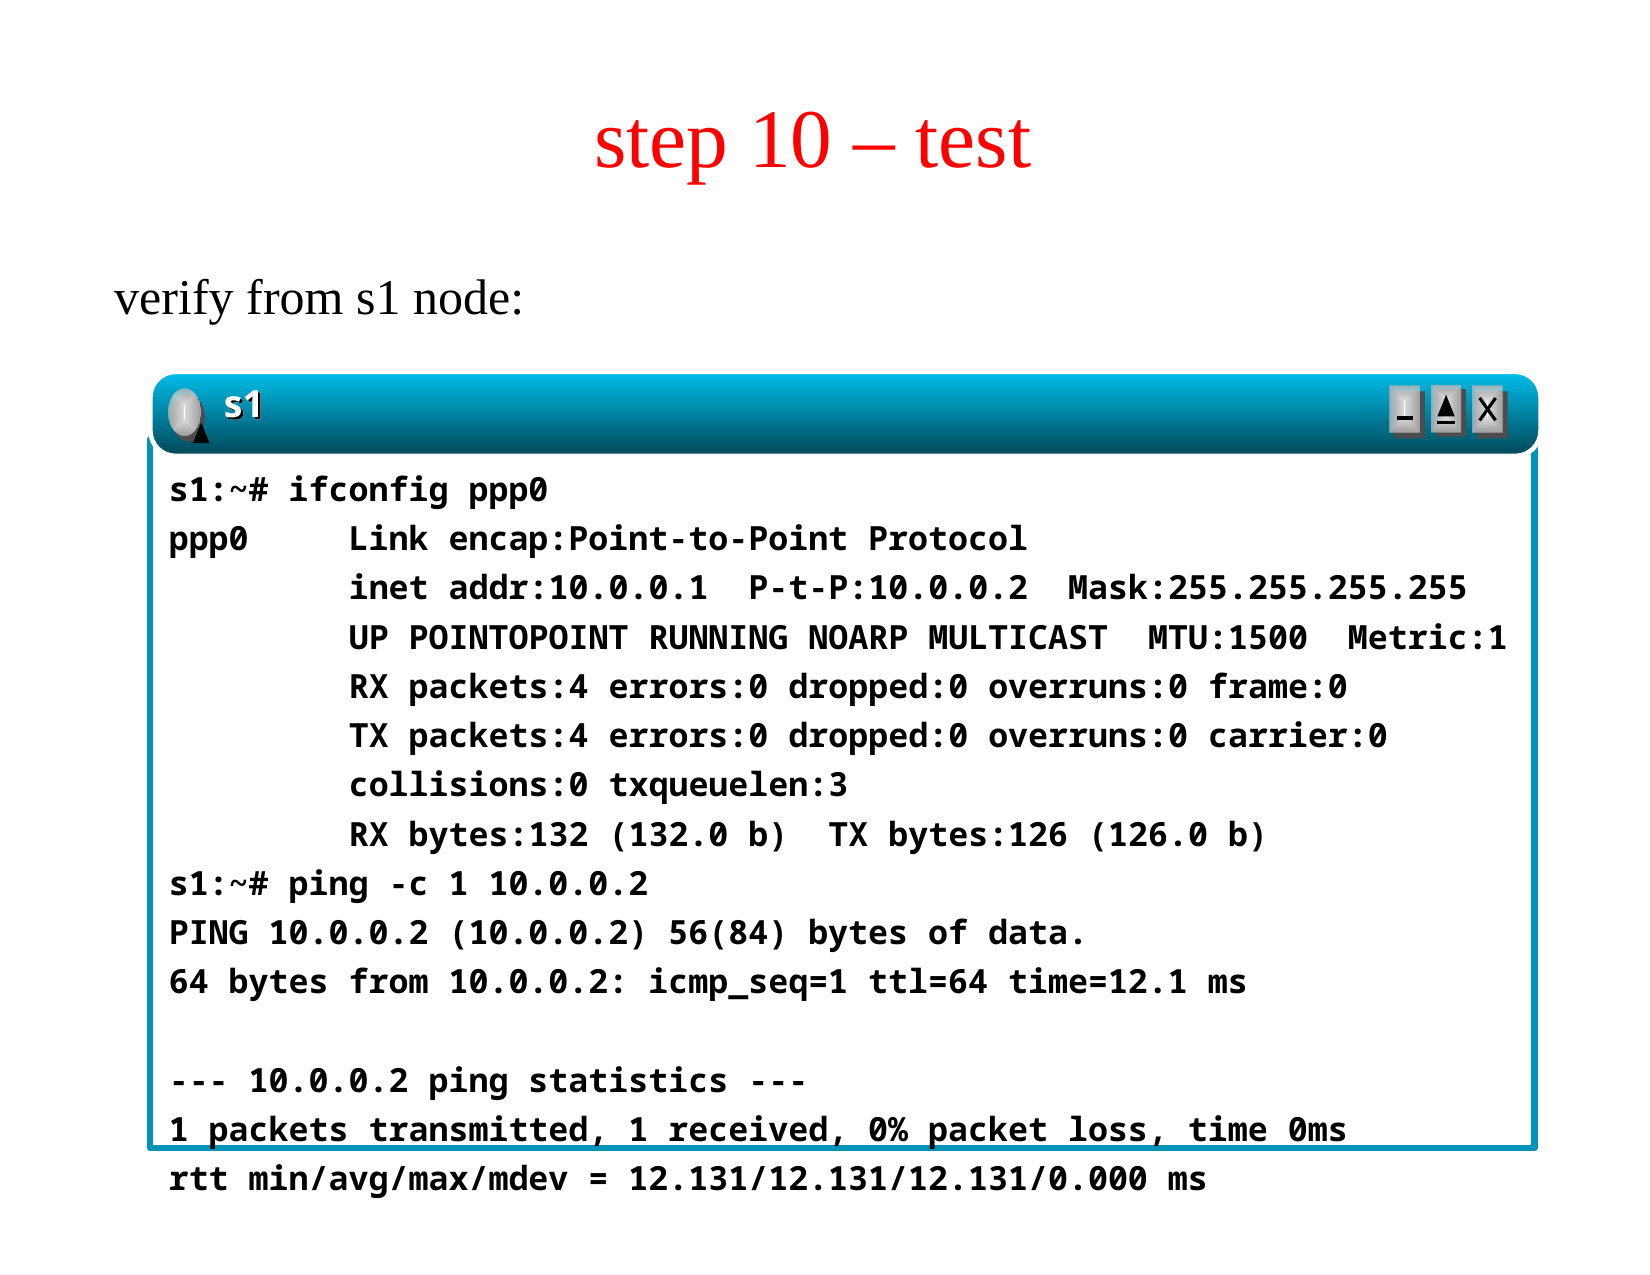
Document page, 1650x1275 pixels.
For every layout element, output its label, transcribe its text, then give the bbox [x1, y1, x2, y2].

text_box verify from s1 node: [81, 262, 1545, 1163]
text_box step 10 – test [81, 45, 1545, 234]
text_box s1 [223, 378, 632, 463]
text_box s1:~# ifconfig ppp0 ppp0 Link encap:Point-to-Point Protocol inet addr:10.0.0.1 P-t-P:10.0.0.2 Mask:255.255.255.255 UP POINTOPOINT RUNNING NOARP MULTICAST MTU:1500 Metric:1 RX packets:4 errors:0 dropped:0 overruns:0 frame:0 TX packets:4 errors:0 dropped:0 overruns:0 carrier:0 collisions:0 txqueuelen:3 RX bytes:132 (132.0 b) TX bytes:126 (126.0 b) s1:~# ping -c 1 10.0.0.2 PING 10.0.0.2 (10.0.0.2) 56(84) bytes of data. 64 bytes from 10.0.0.2: icmp_seq=1 ttl=64 time=12.1 ms --- 10.0.0.2 ping statistics --- 1 packets transmitted, 1 received, 0% packet loss, time 0ms rtt min/avg/max/mdev = 12.131/12.131/12.131/0.000 ms [136, 455, 1525, 1190]
text_box verify from s1 node: [1525, 452, 1531, 1145]
text_box [150, 371, 1541, 456]
